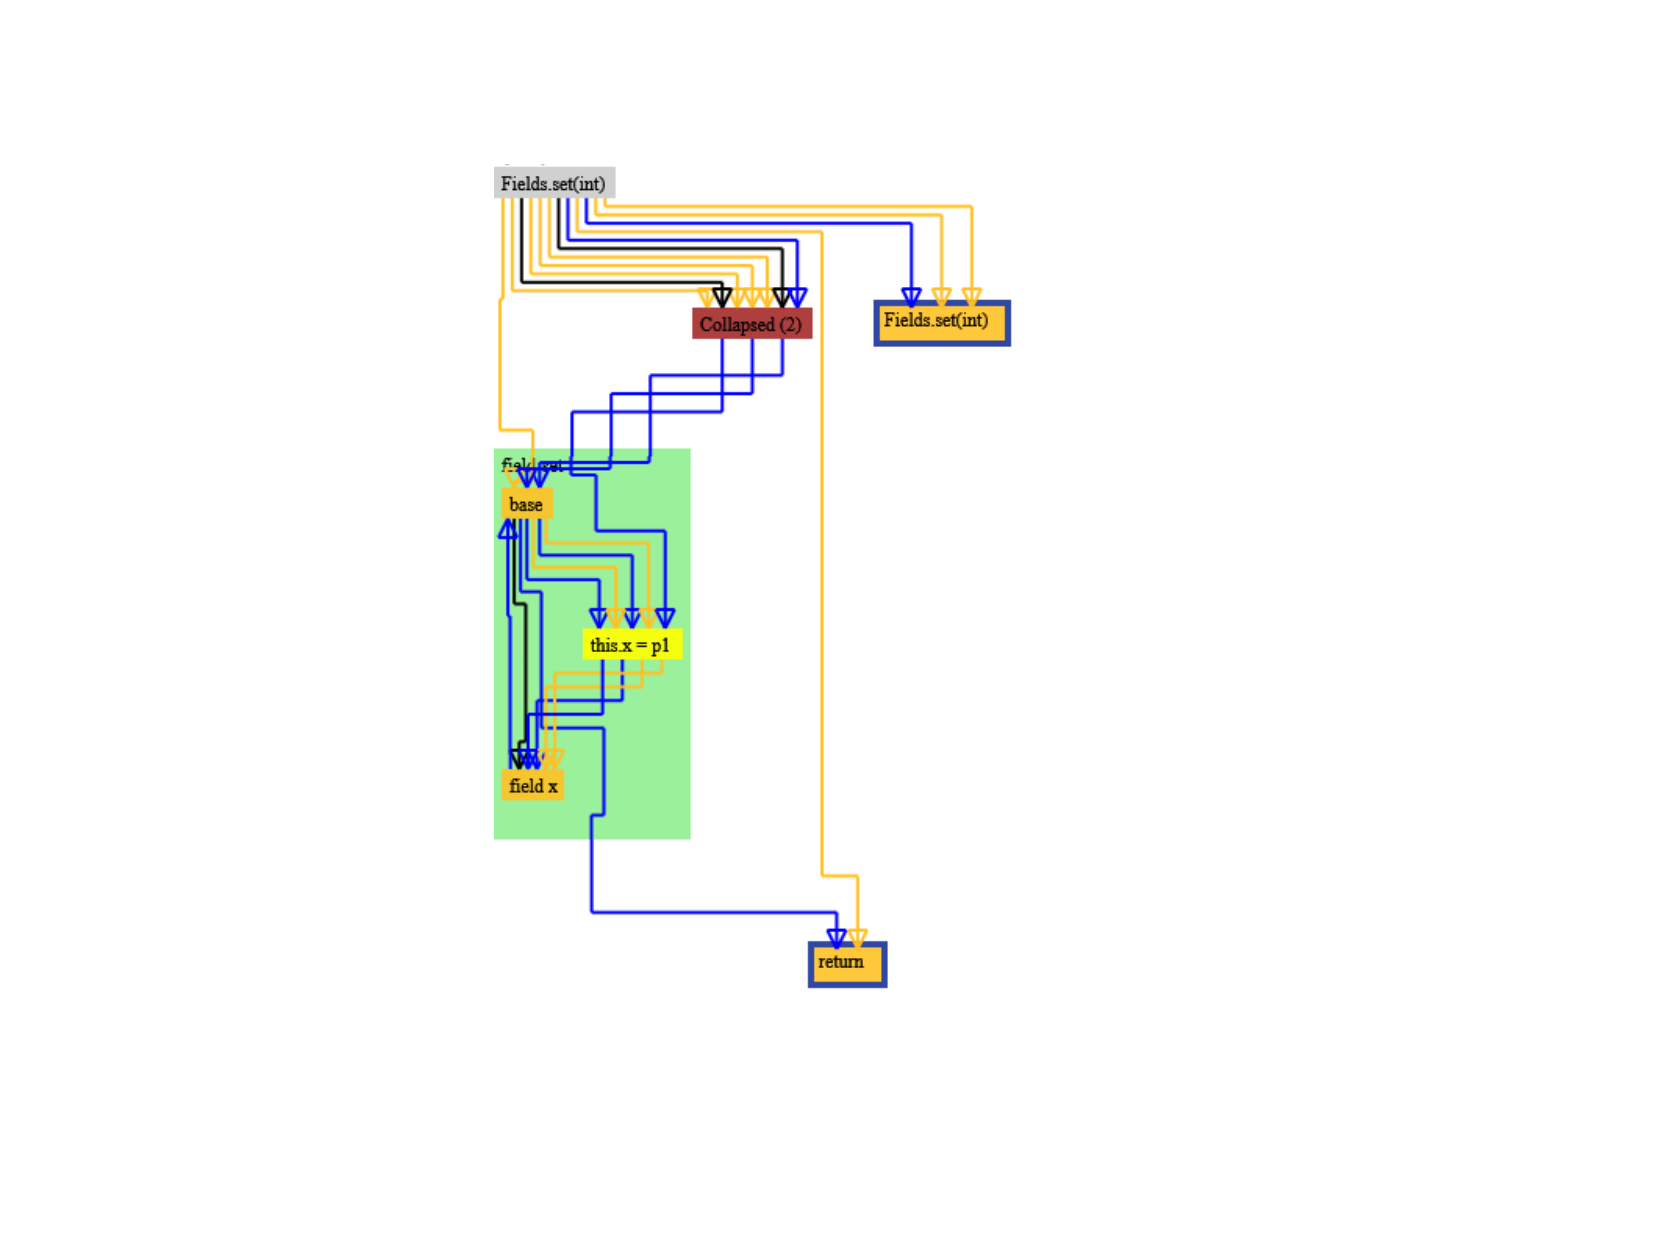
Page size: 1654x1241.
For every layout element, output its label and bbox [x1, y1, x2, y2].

picture [494, 164, 1063, 1004]
